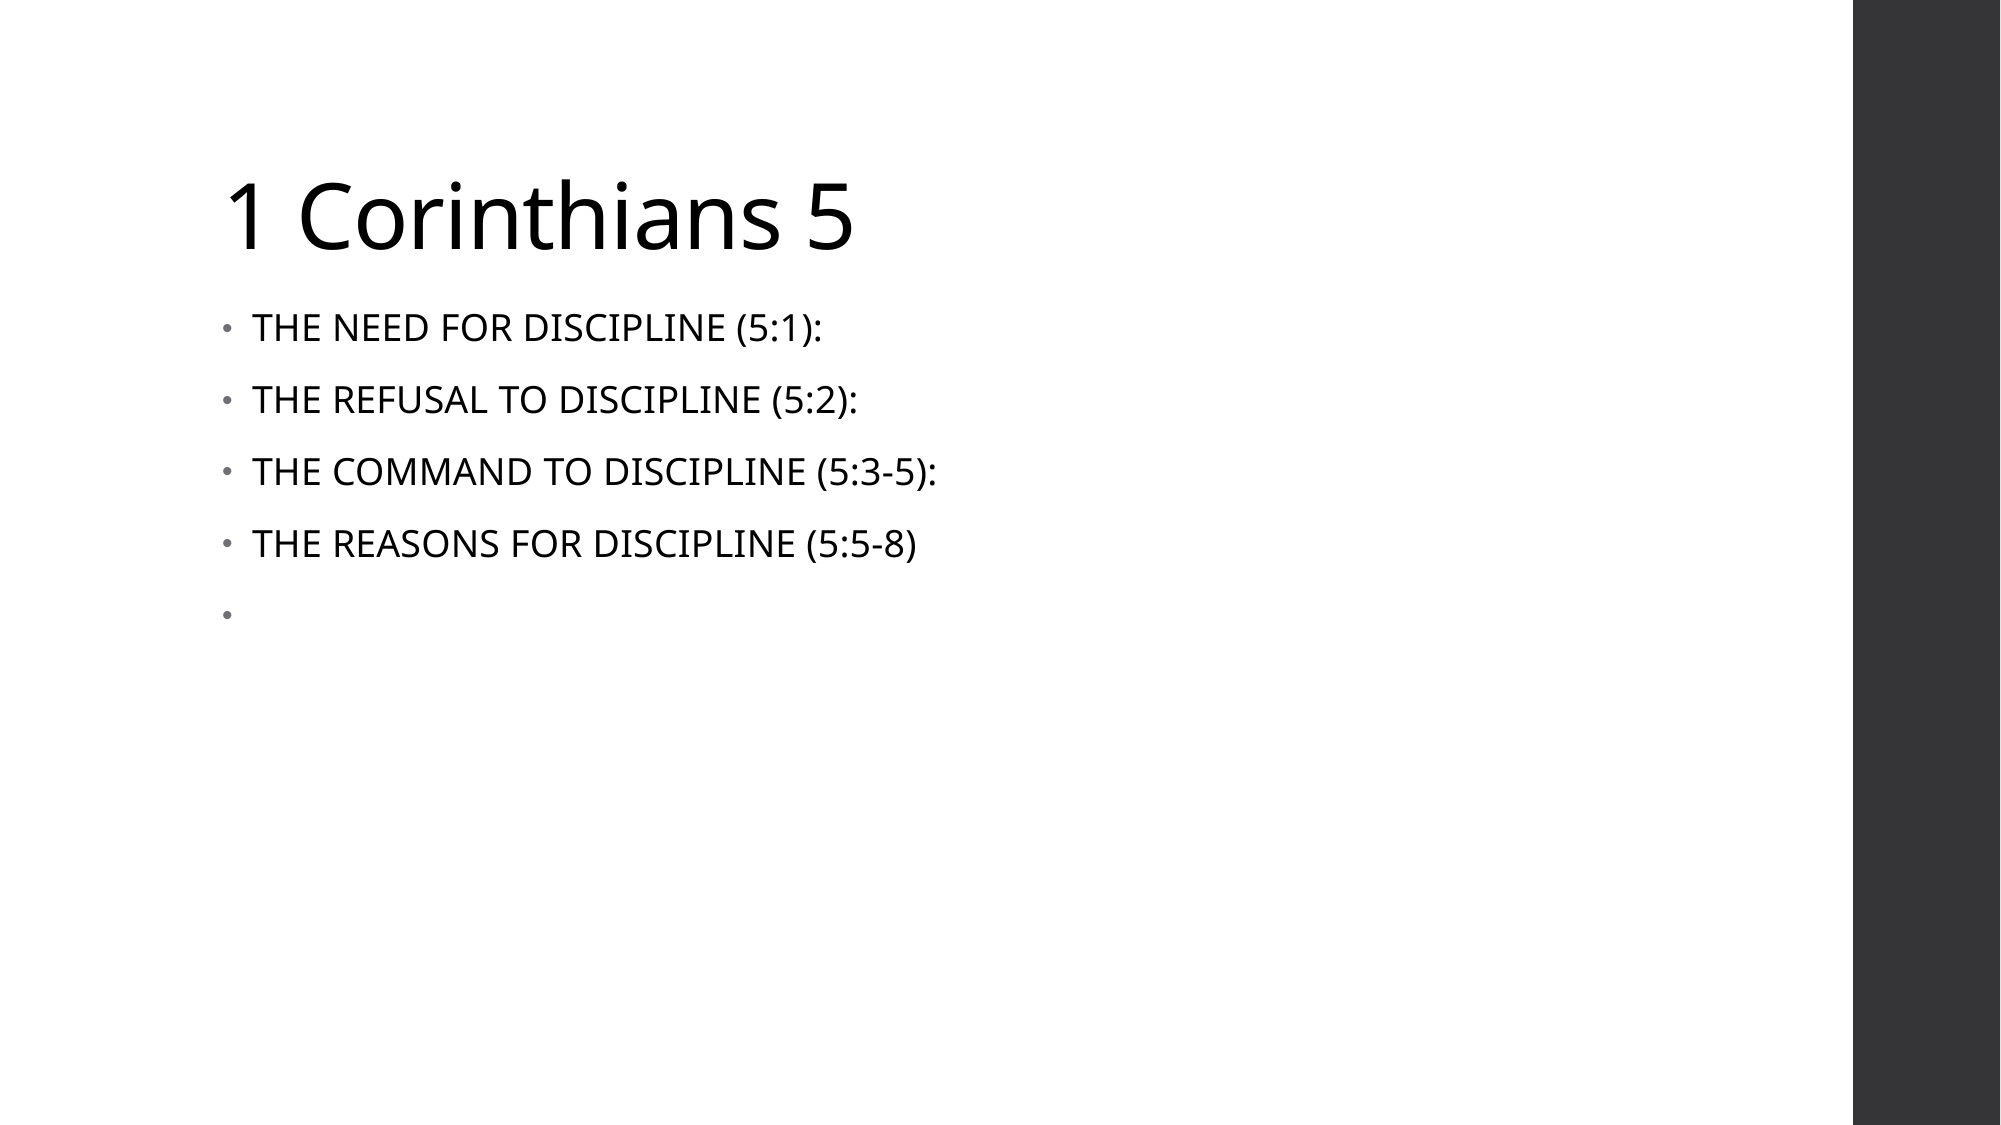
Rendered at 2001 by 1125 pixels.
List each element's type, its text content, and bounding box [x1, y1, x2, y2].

list THE NEED FOR DISCIPLINE (5:1): THE REFUSAL TO DISCIPLINE (5:2): THE COMMAND TO DISCIPLINE (5:3-5): THE REASONS FOR DISCIPLINE (5:5-8) [206, 299, 1617, 1014]
title 1 Corinthians 5 [206, 60, 1797, 278]
